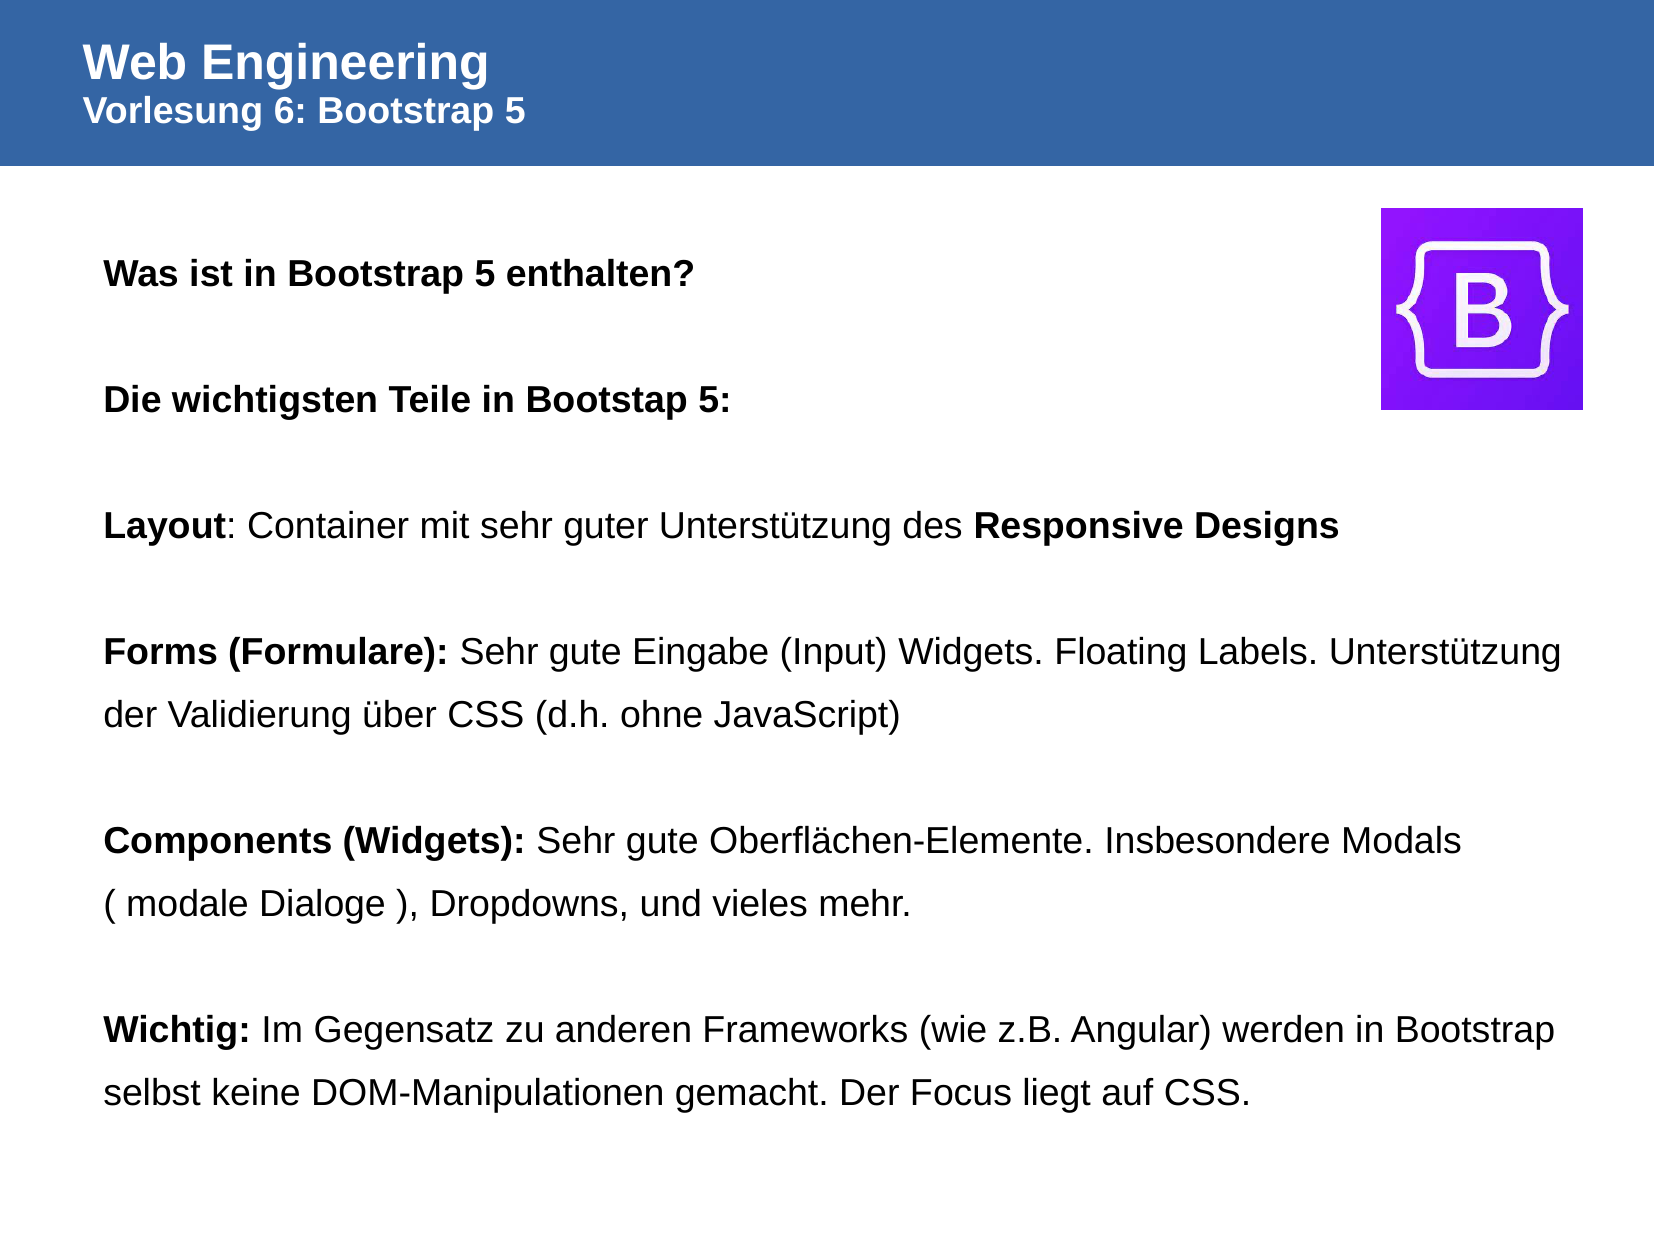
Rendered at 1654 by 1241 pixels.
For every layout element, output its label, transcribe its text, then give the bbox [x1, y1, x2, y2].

picture [1381, 208, 1583, 410]
title Web Engineering Vorlesung 6: Bootstrap 5 [82, 0, 1571, 166]
text_box Was ist in Bootstrap 5 enthalten? Die wichtigsten Teile in Bootstap 5: Layout: Container mit sehr guter Unterstützung des Responsive Designs Forms (Formulare): Sehr gute Eingabe (Input) Widgets. Floating Labels. Unterstützung der Validierung über CSS (d.h. ohne JavaScript) Components (Widgets): Sehr gute Oberflächen-Elemente. Insbesondere Modals ( modale Dialoge ), Dropdowns, und vieles mehr. Wichtig: Im Gegensatz zu anderen Frameworks (wie z.B. Angular) werden in Bootstrap selbst keine DOM-Manipulationen gemacht. Der Focus liegt auf CSS. [88, 224, 1595, 1121]
